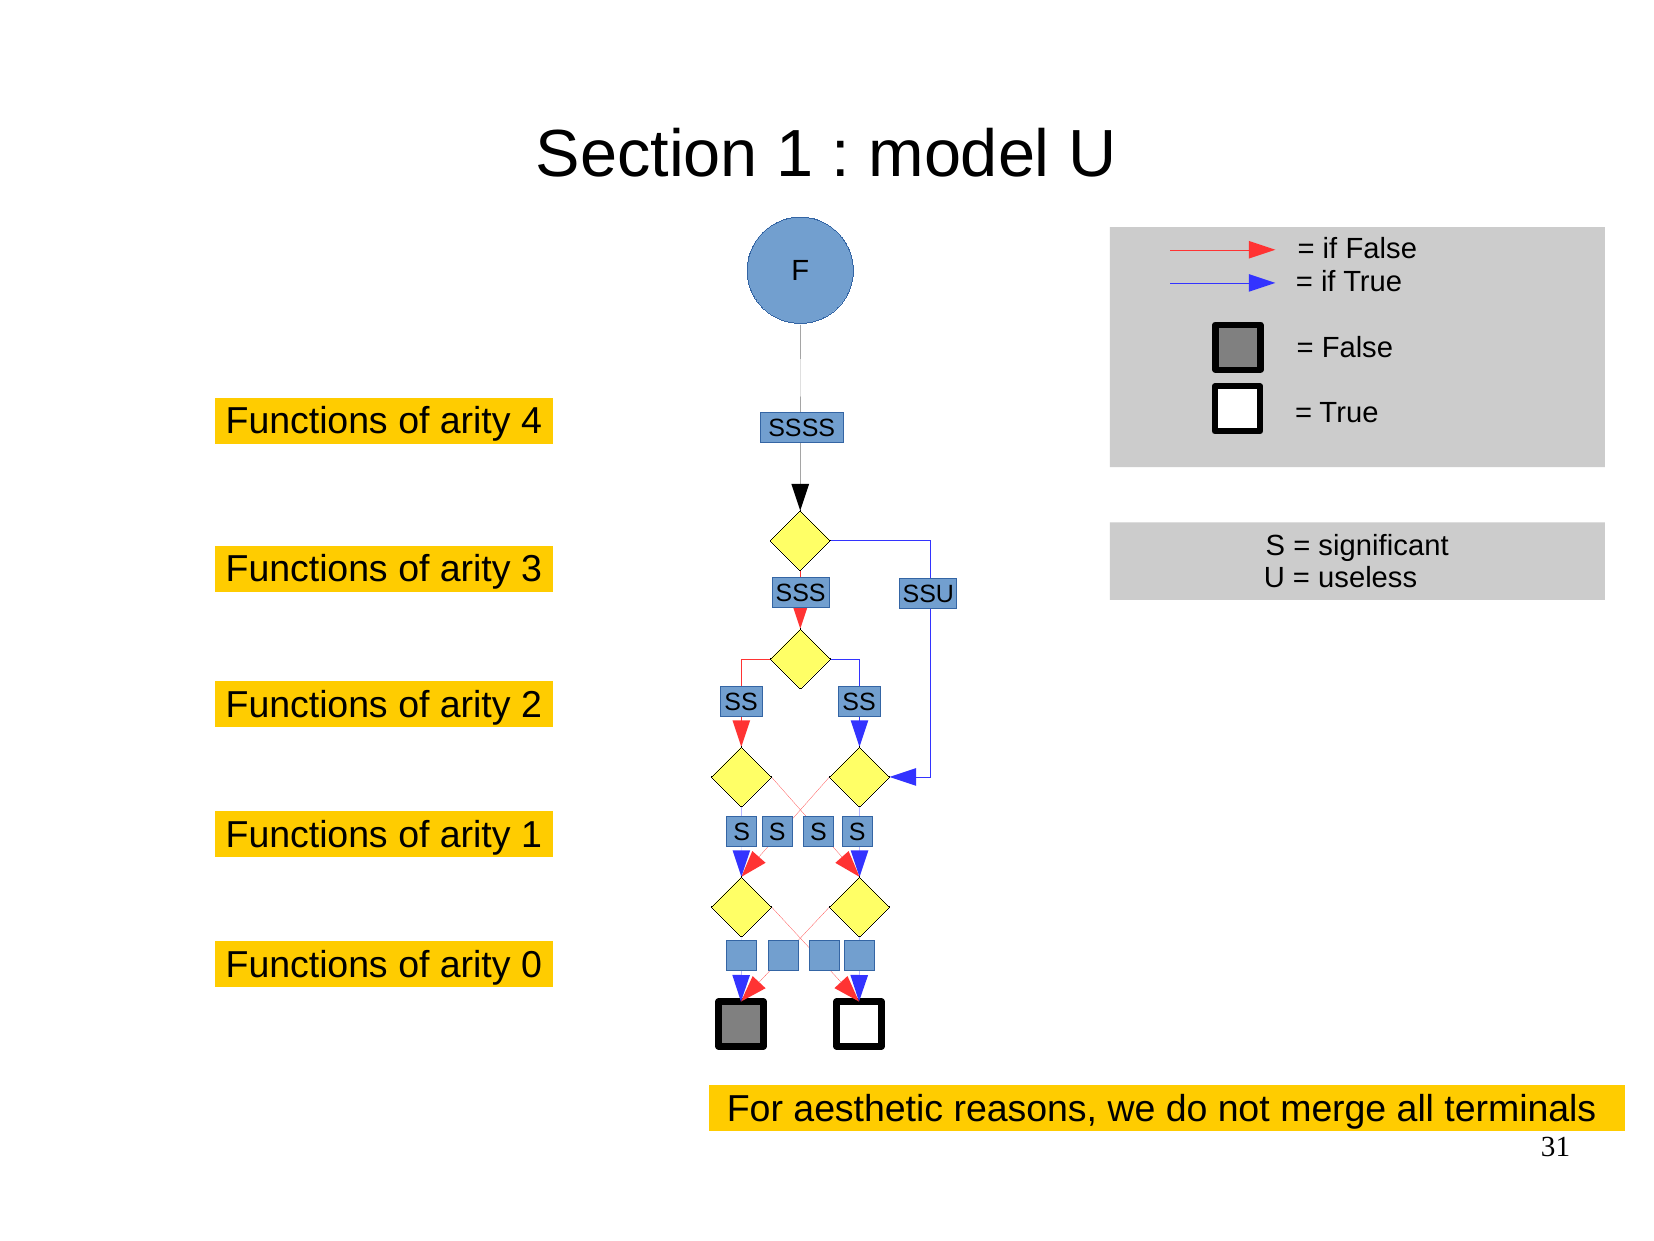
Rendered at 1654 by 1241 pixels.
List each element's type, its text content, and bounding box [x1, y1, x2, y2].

text_box [711, 746, 772, 807]
title Section 1 : model U [82, 49, 1571, 257]
text_box [770, 628, 831, 689]
text_box For aesthetic reasons, we do not merge all terminals [709, 1085, 1625, 1131]
text_box = if False = if True = False = True [1109, 227, 1605, 468]
text_box SSU [899, 578, 957, 609]
text_box SS [720, 686, 763, 717]
text_box SSS [772, 577, 830, 608]
text_box S [762, 816, 793, 847]
text_box S = significant U = useless [1109, 522, 1605, 600]
text_box SS [838, 686, 881, 717]
text_box Functions of arity 4 [215, 398, 553, 444]
text_box [809, 940, 840, 971]
text_box [844, 940, 875, 971]
text_box [1215, 324, 1261, 370]
text_box F [747, 257, 854, 324]
text_box [829, 746, 890, 807]
text_box Functions of arity 2 [215, 681, 553, 727]
text_box S [803, 816, 834, 847]
text_box [718, 1001, 764, 1047]
text_box [1215, 386, 1261, 432]
text_box S [726, 816, 757, 847]
text_box [726, 940, 757, 971]
text_box SSSS [760, 412, 844, 443]
text_box Functions of arity 0 [215, 941, 553, 987]
text_box [768, 940, 799, 971]
text_box [836, 1001, 882, 1047]
text_box Functions of arity 1 [215, 811, 553, 857]
text_box [829, 876, 890, 937]
text_box Functions of arity 3 [215, 546, 553, 592]
text_box [770, 510, 831, 571]
text_box [711, 876, 772, 937]
text_box S [842, 816, 873, 847]
